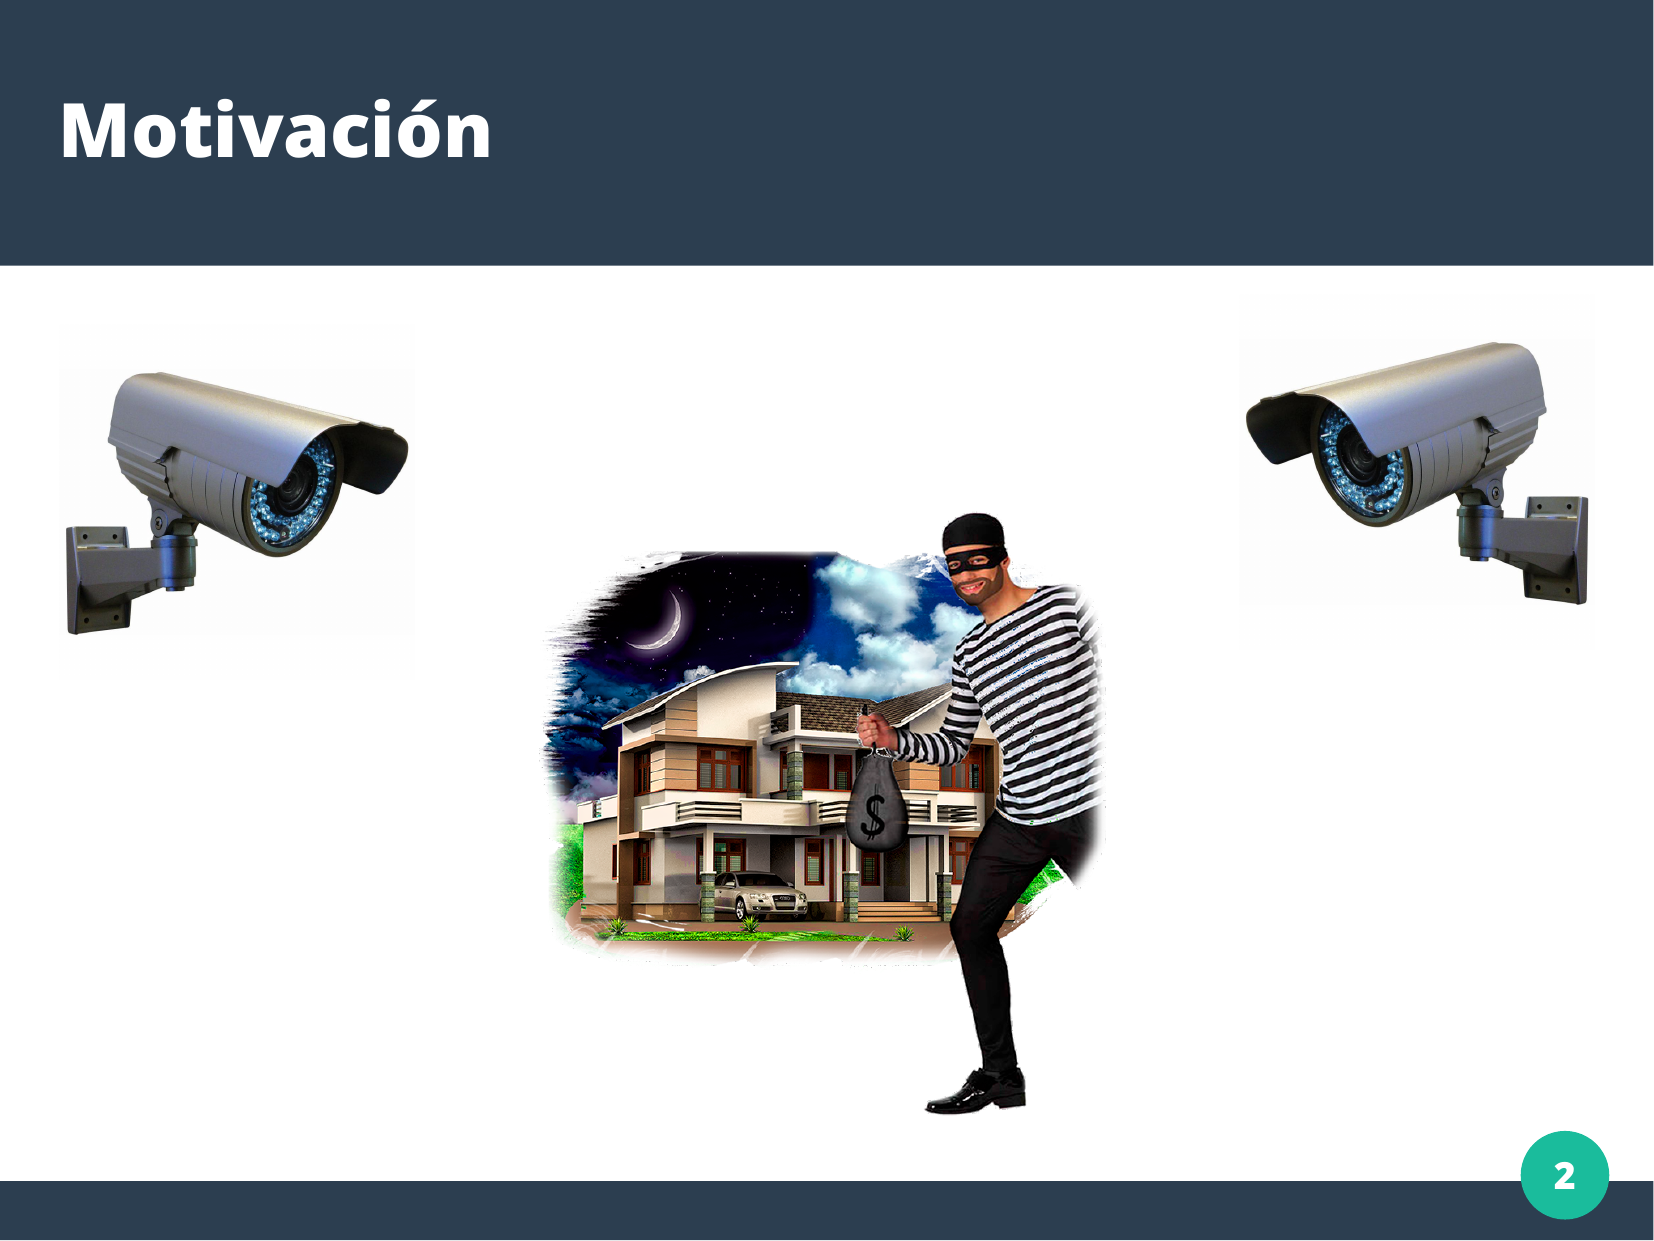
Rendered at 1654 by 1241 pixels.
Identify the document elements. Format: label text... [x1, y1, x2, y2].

picture [59, 324, 415, 680]
picture [501, 501, 1123, 1123]
picture [1239, 294, 1595, 650]
title Motivación [59, 49, 1595, 207]
